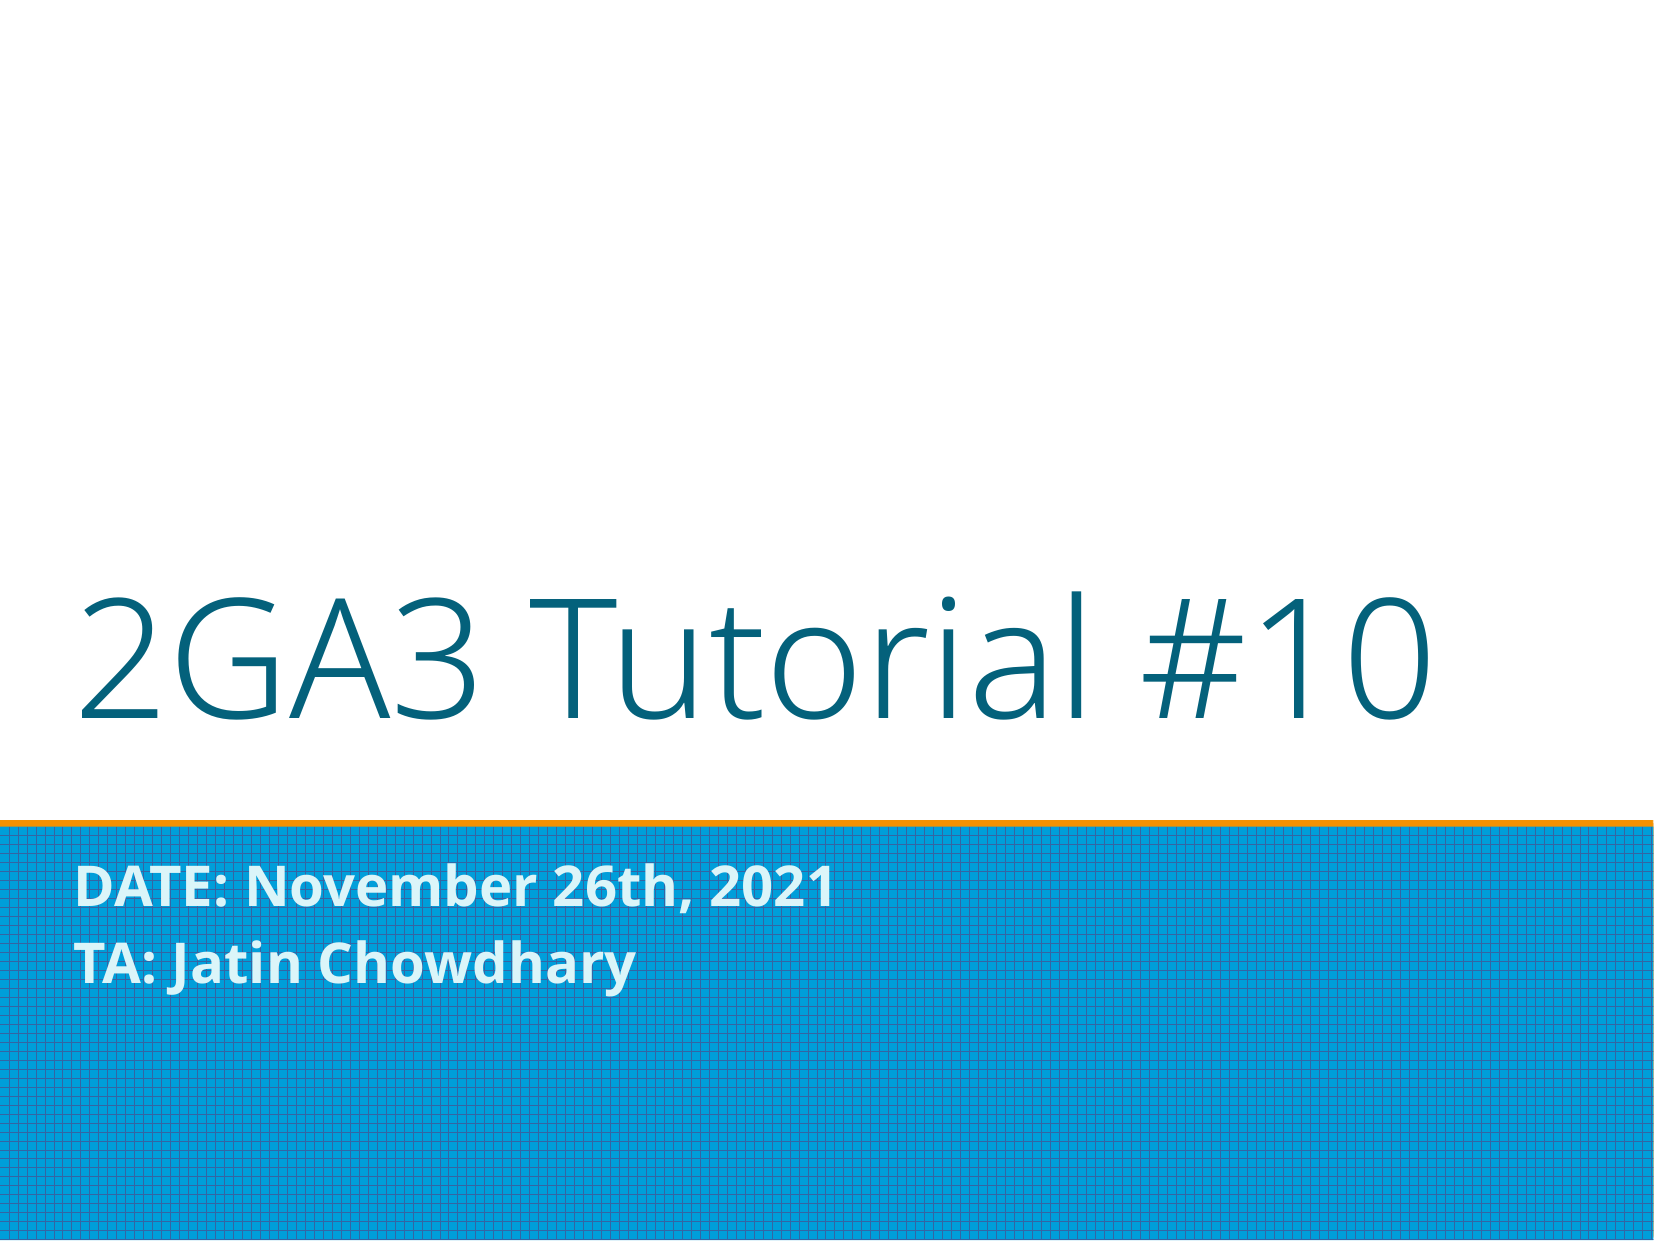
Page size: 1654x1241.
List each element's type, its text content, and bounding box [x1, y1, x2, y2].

title 2GA3 Tutorial #10 [73, 59, 1551, 768]
subtitle DATE: November 26th, 2021 TA: Jatin Chowdhary [73, 846, 1551, 1103]
